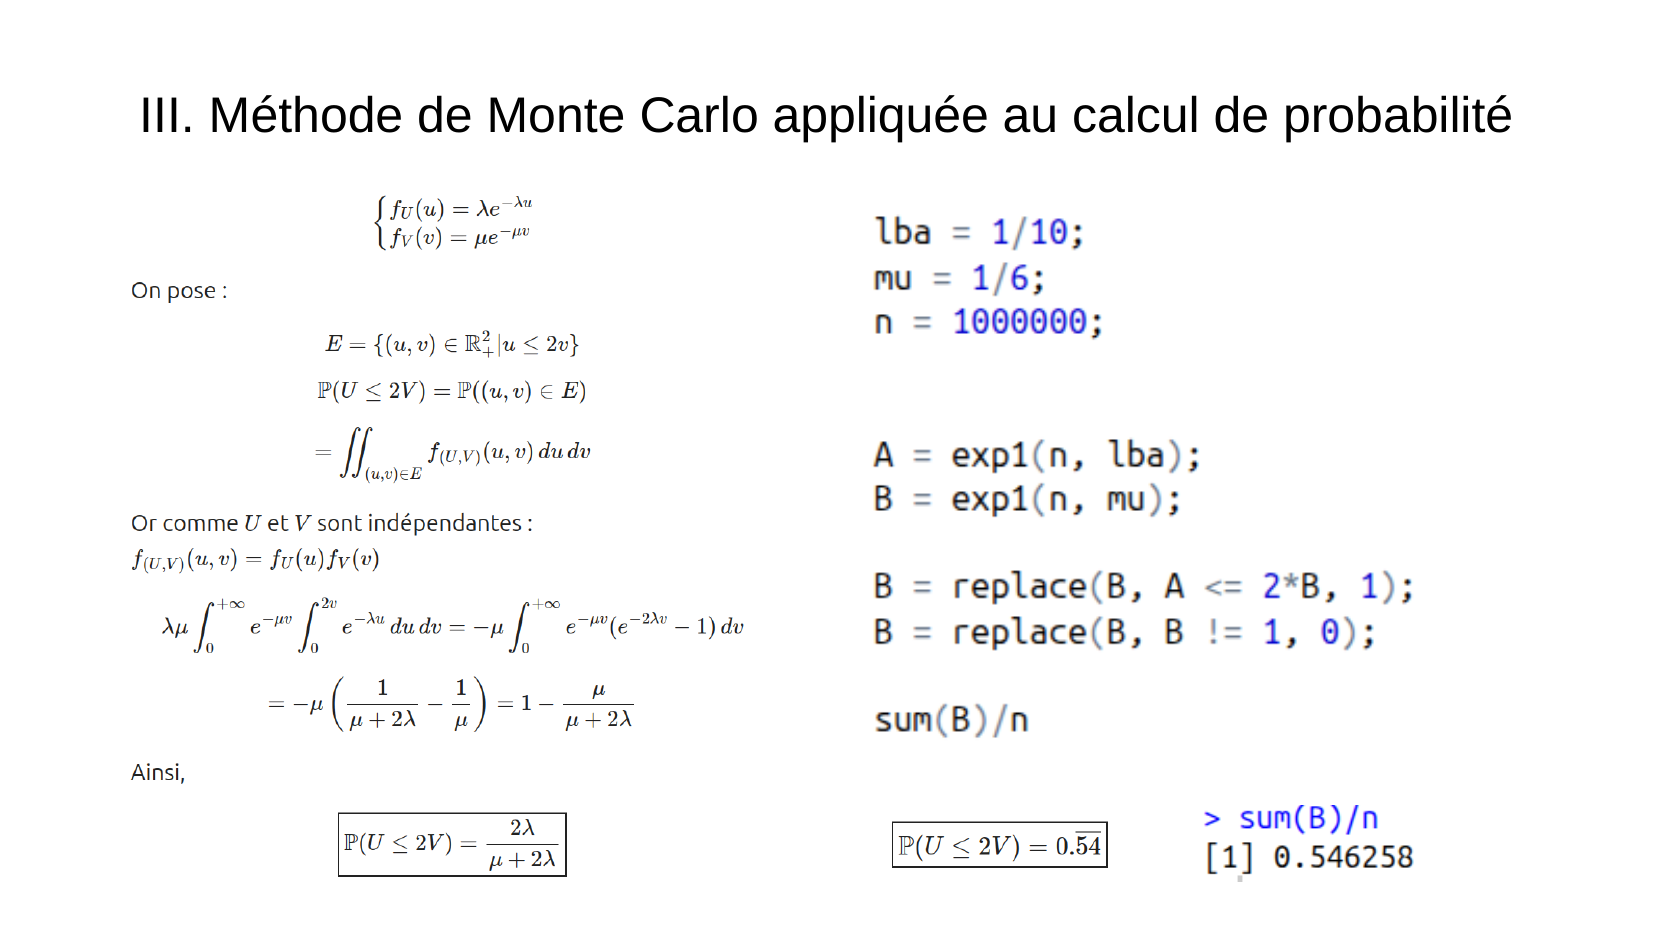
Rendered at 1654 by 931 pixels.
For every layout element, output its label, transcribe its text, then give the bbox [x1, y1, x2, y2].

title III. Méthode de Monte Carlo appliquée au calcul de probabilité [82, 37, 1571, 193]
picture [1194, 805, 1420, 882]
picture [862, 211, 1480, 788]
picture [886, 815, 1112, 875]
picture [123, 187, 751, 894]
